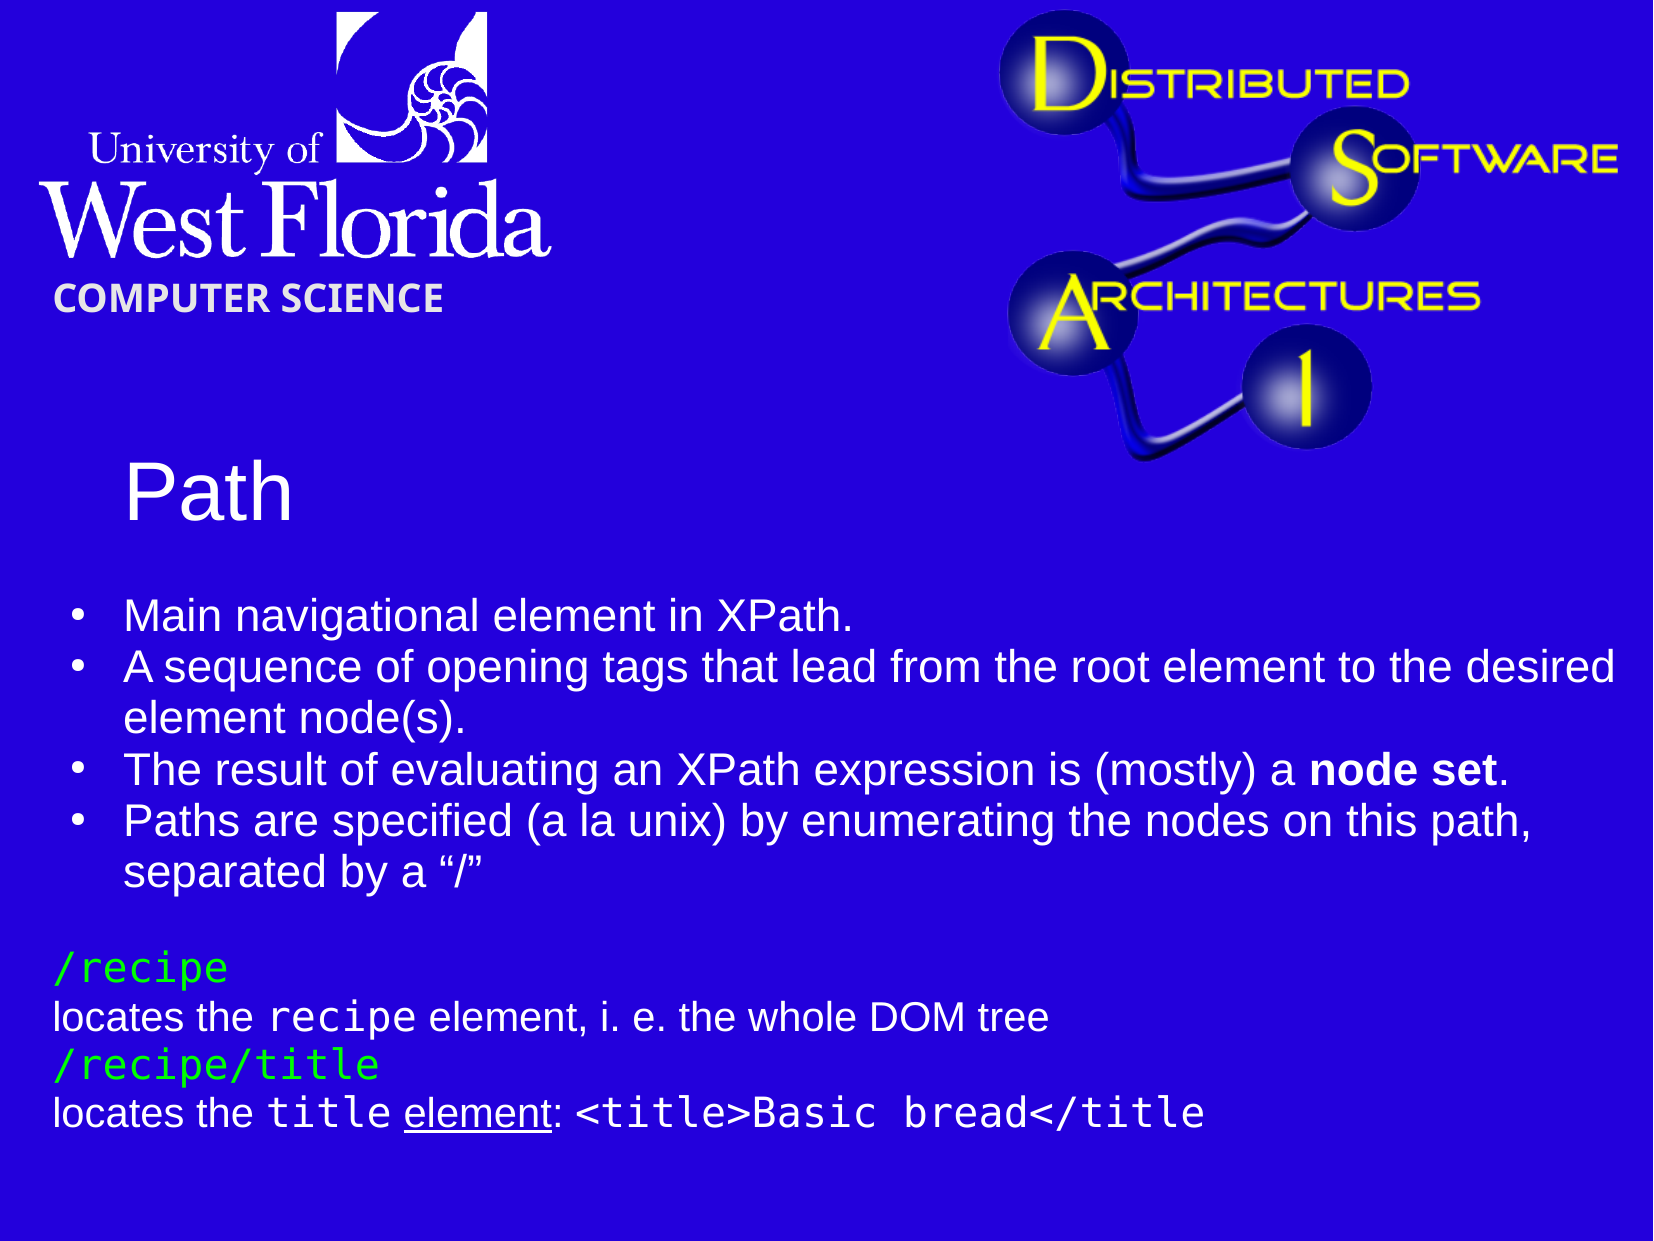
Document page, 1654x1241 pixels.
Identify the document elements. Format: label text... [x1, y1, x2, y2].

picture [910, 0, 1653, 506]
picture [37, 0, 559, 262]
text_box COMPUTER SCIENCE [37, 262, 563, 334]
text_box Path Main navigational element in XPath. A sequence of opening tags that lead from the root element to the desired element node(s). The result of evaluating an XPath expression is (mostly) a node set. Paths are specified (a la unix) by enumerating the nodes on this path, separated by a “/” /recipe locates the recipe element, i. e. the whole DOM tree /recipe/title locates the title element: <title>Basic bread</title [37, 438, 1632, 1238]
